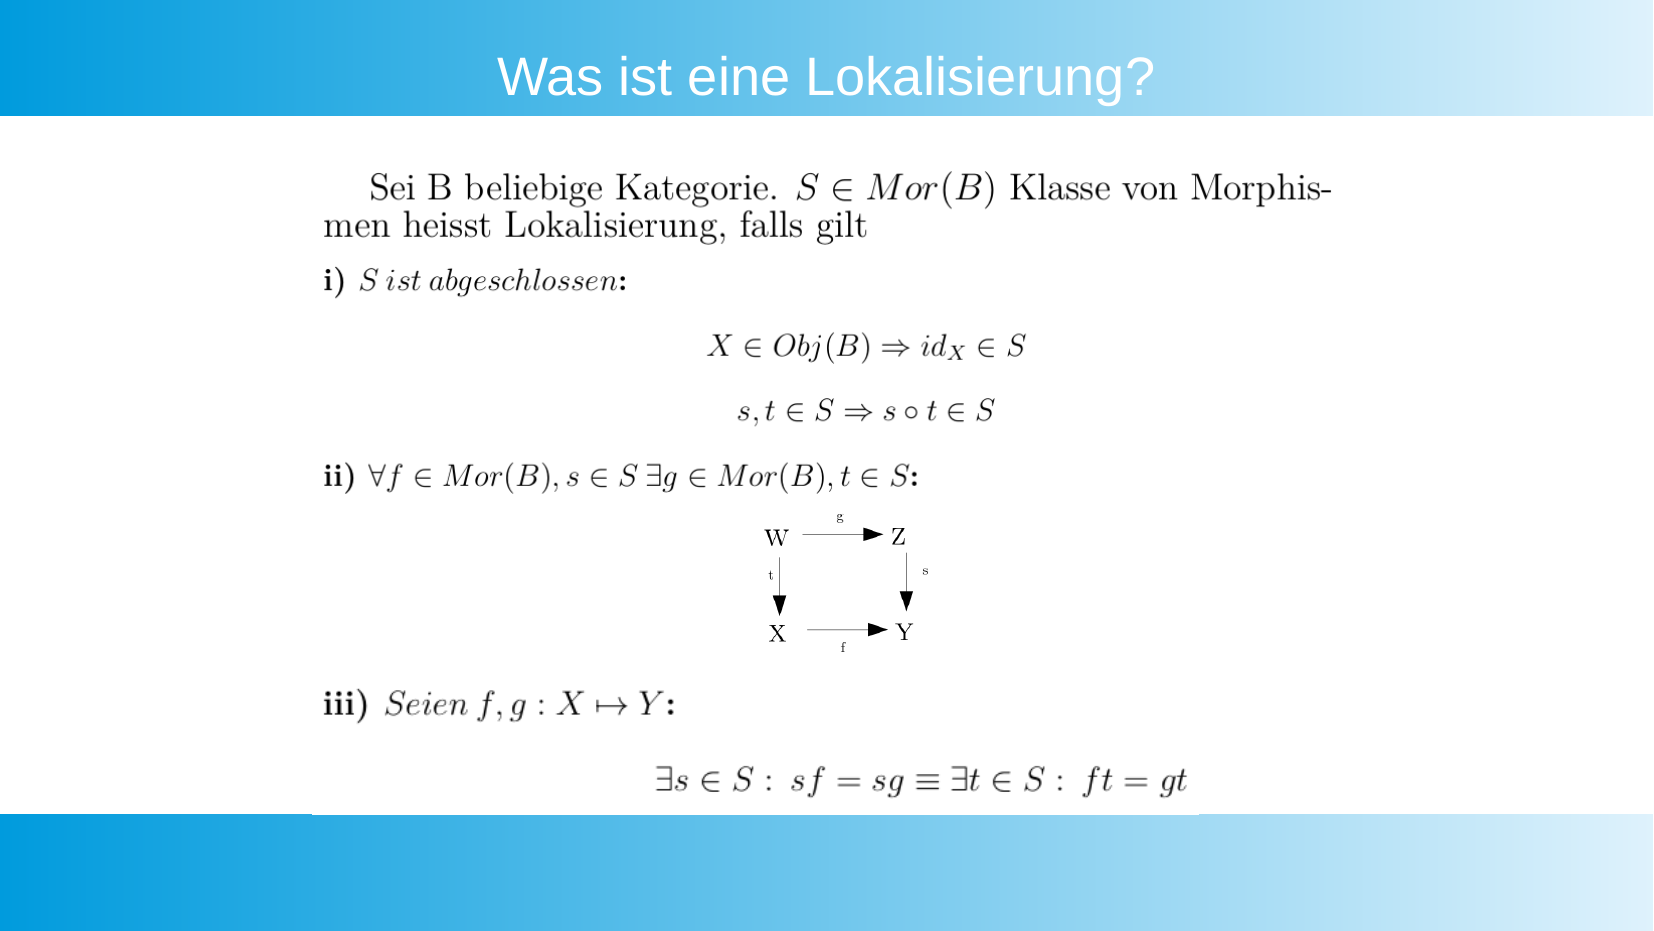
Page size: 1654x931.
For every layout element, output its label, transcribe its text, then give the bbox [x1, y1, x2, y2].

title Was ist eine Lokalisierung? [82, 37, 1571, 116]
picture [295, 153, 1359, 668]
picture [312, 685, 1199, 815]
